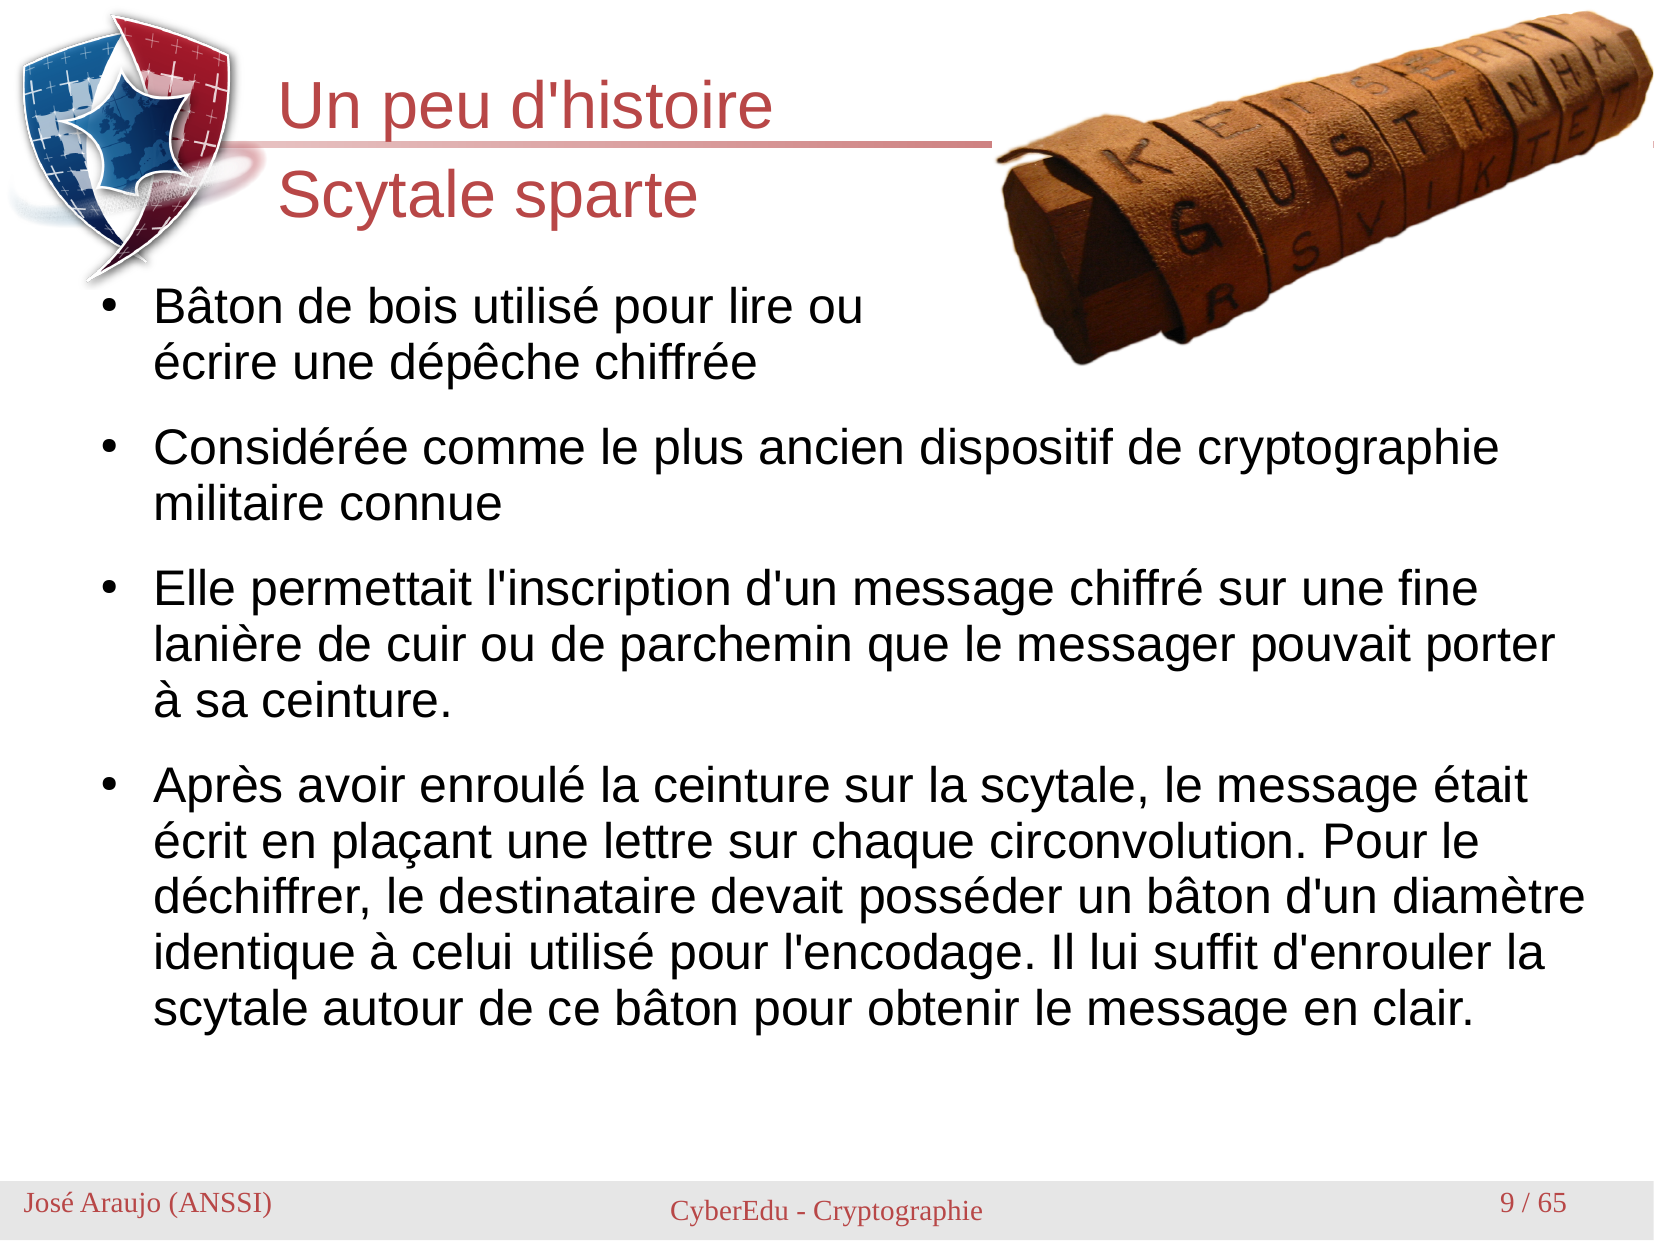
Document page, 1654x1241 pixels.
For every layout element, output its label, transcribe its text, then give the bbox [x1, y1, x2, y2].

picture [0, 0, 272, 290]
picture [992, 8, 1654, 367]
title Un peu d'histoire Scytale sparte [277, 49, 992, 237]
list Bâton de bois utilisé pour lire ou écrire une dépêche chiffrée Considérée comme le plus ancien dispositif de cryptographie militaire connue Elle permettait l'inscription d'un message chiffré sur une fine lanière de cuir ou de parchemin que le messager pouvait porter à sa ceinture. Après avoir enroulé la ceinture sur la scytale, le message était écrit en plaçant une lettre sur chaque circonvolution. Pour le déchiffrer, le destinataire devait posséder un bâton d'un diamètre identique à celui utilisé pour l'encodage. Il lui suffit d'enrouler la scytale autour de ce bâton pour obtenir le message en clair. [82, 278, 1595, 1170]
